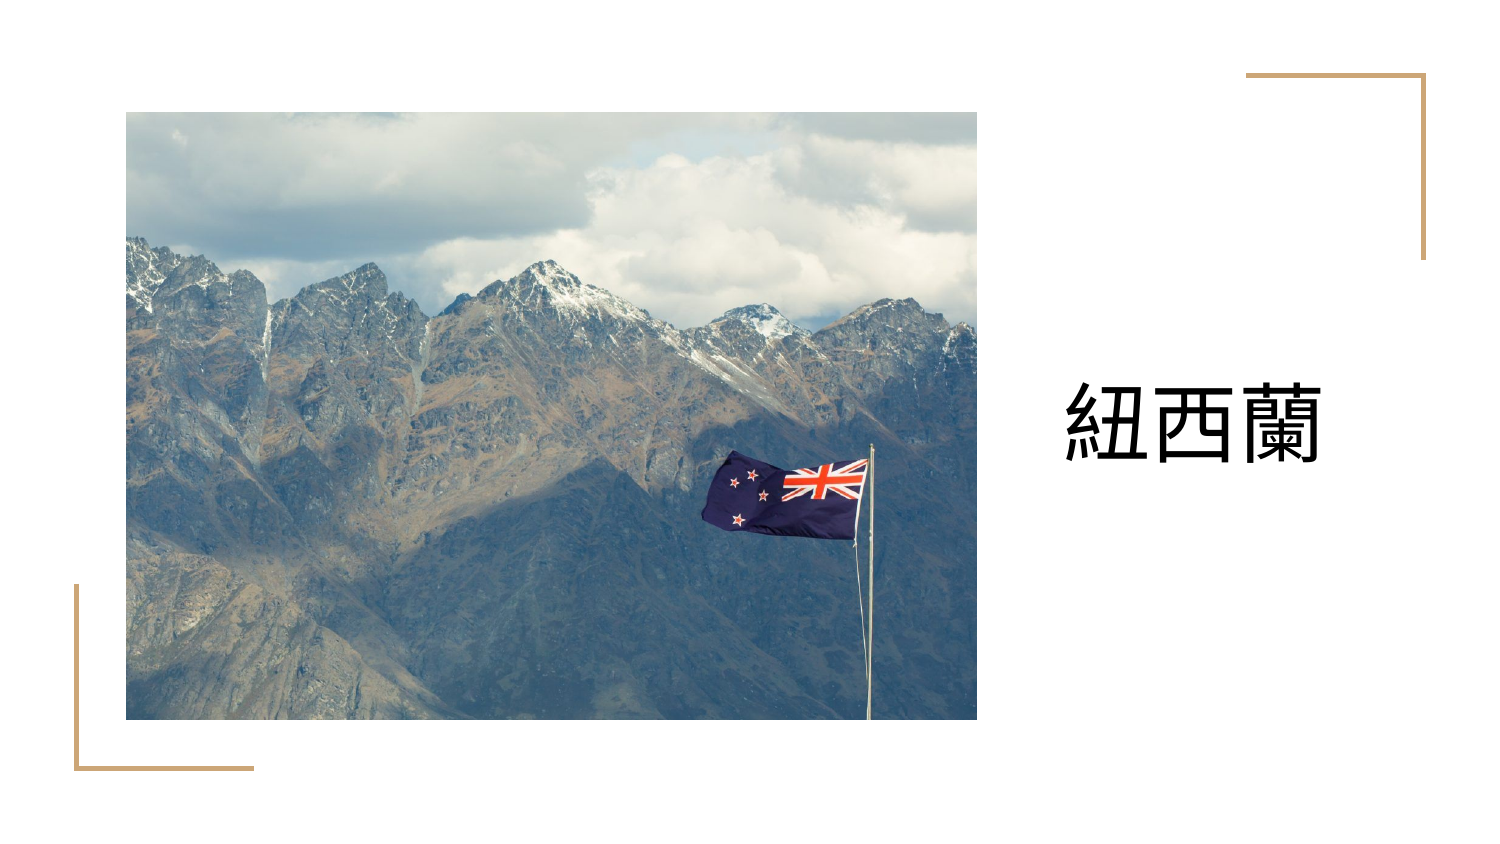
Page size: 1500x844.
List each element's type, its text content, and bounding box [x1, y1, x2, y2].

picture [126, 112, 977, 720]
title 紐西蘭 [977, 296, 1341, 548]
